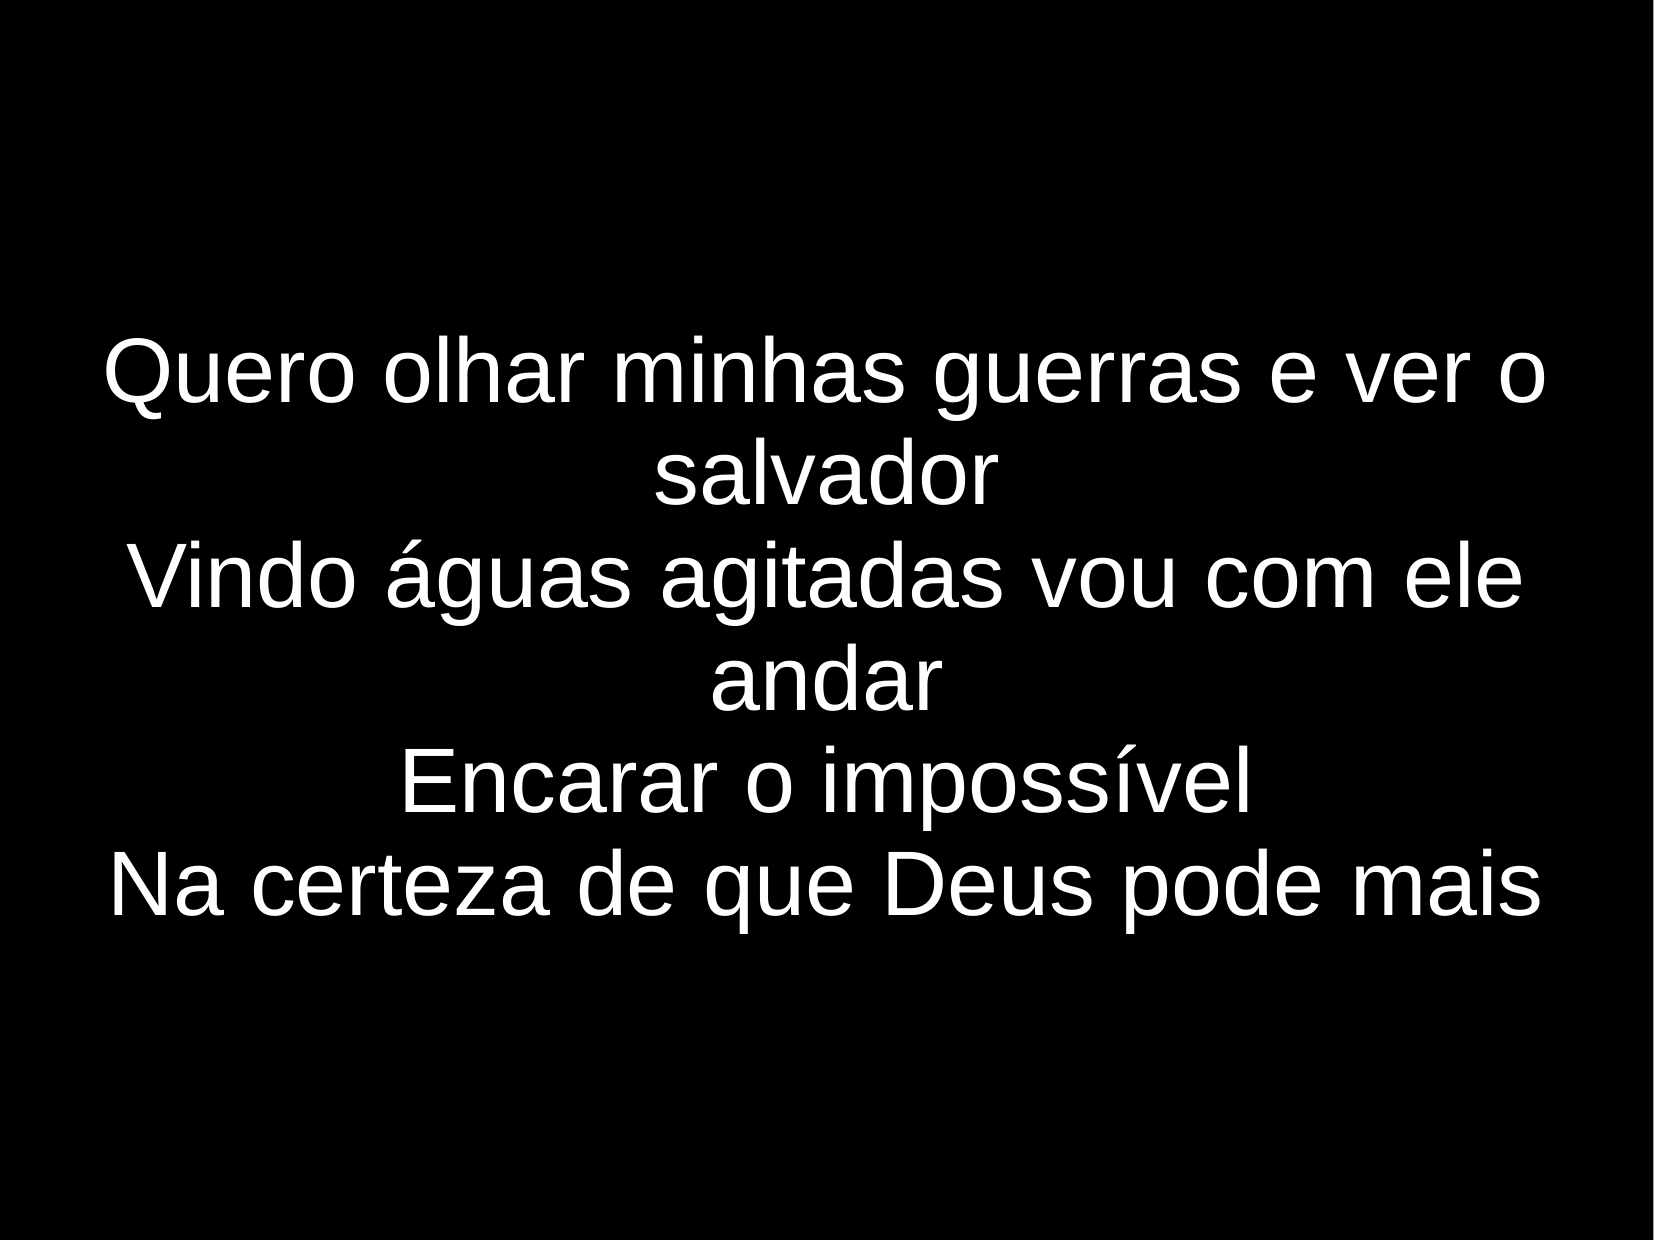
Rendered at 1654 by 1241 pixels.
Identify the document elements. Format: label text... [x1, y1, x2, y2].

subtitle Quero olhar minhas guerras e ver o salvador Vindo águas agitadas vou com ele andar Encarar o impossível Na certeza de que Deus pode mais [59, 49, 1595, 1205]
